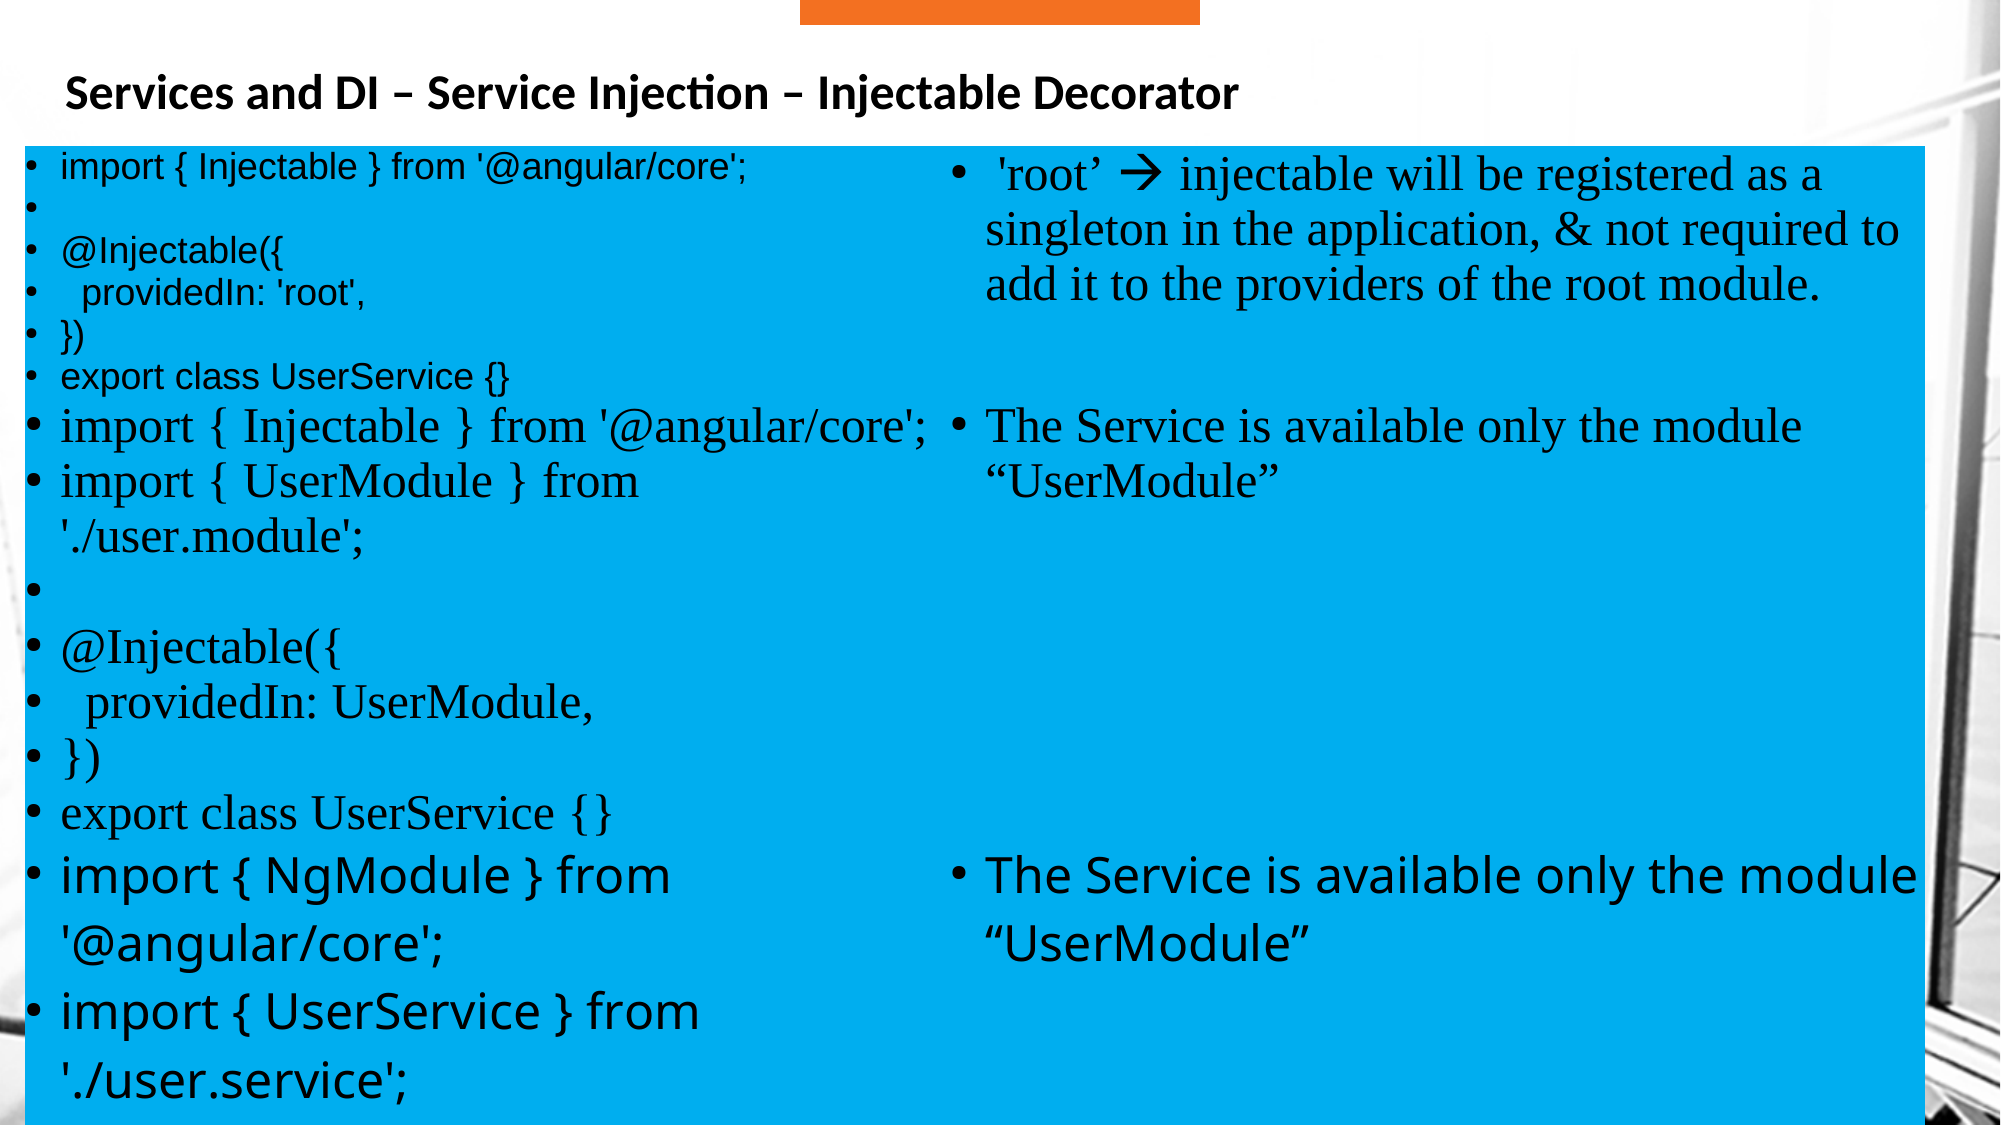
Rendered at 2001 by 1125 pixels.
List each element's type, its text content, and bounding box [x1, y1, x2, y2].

table_header 'root’  injectable will be registered as a singleton in the application, & not required to add it to the providers of the root module. [950, 146, 1925, 398]
table_header import { Injectable } from '@angular/core'; @Injectable({ providedIn: 'root', }) export class UserService {} [25, 146, 950, 398]
title Services and DI – Service Injection – Injectable Decorator [50, 63, 1951, 150]
table_cell The Service is available only the module “UserModule” [950, 840, 1925, 1125]
table_cell import { NgModule } from '@angular/core'; import { UserService } from './user.service'; @NgModule({ providers: [UserService], }) export class UserModule {} [25, 840, 950, 1125]
table_cell import { Injectable } from '@angular/core'; import { UserModule } from './user.module'; @Injectable({ providedIn: UserModule, }) export class UserService {} [25, 398, 950, 840]
table_cell The Service is available only the module “UserModule” [950, 398, 1925, 840]
